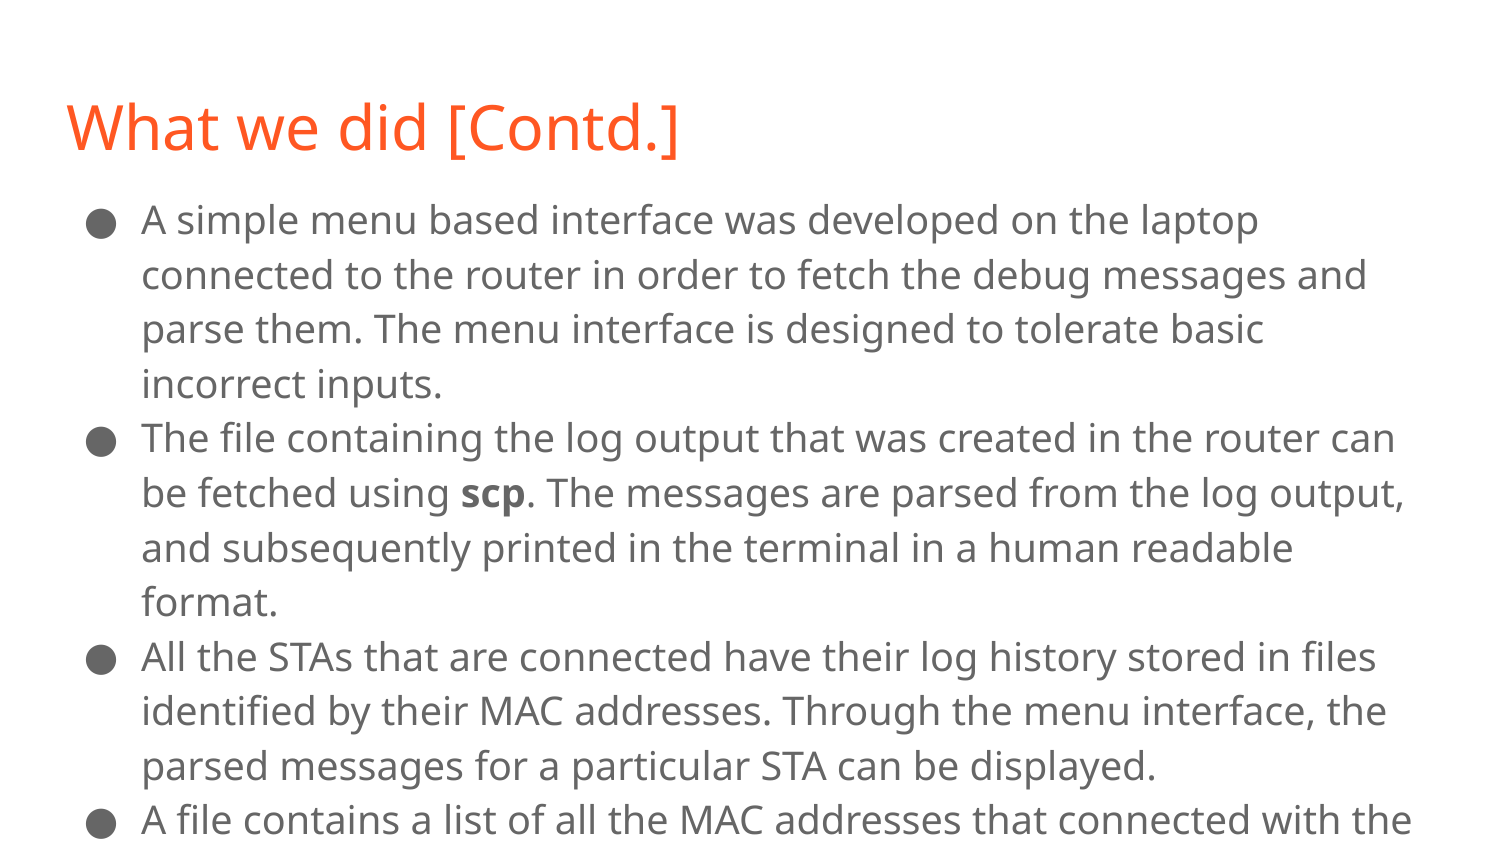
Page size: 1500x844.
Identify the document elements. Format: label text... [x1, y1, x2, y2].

title What we did [Contd.] [51, 72, 1449, 167]
list A simple menu based interface was developed on the laptop connected to the router in order to fetch the debug messages and parse them. The menu interface is designed to tolerate basic incorrect inputs. The file containing the log output that was created in the router can be fetched using scp. The messages are parsed from the log output, and subsequently printed in the terminal in a human readable format. All the STAs that are connected have their log history stored in files identified by their MAC addresses. Through the menu interface, the parsed messages for a particular STA can be displayed. A file contains a list of all the MAC addresses that connected with the router. [51, 173, 1449, 734]
